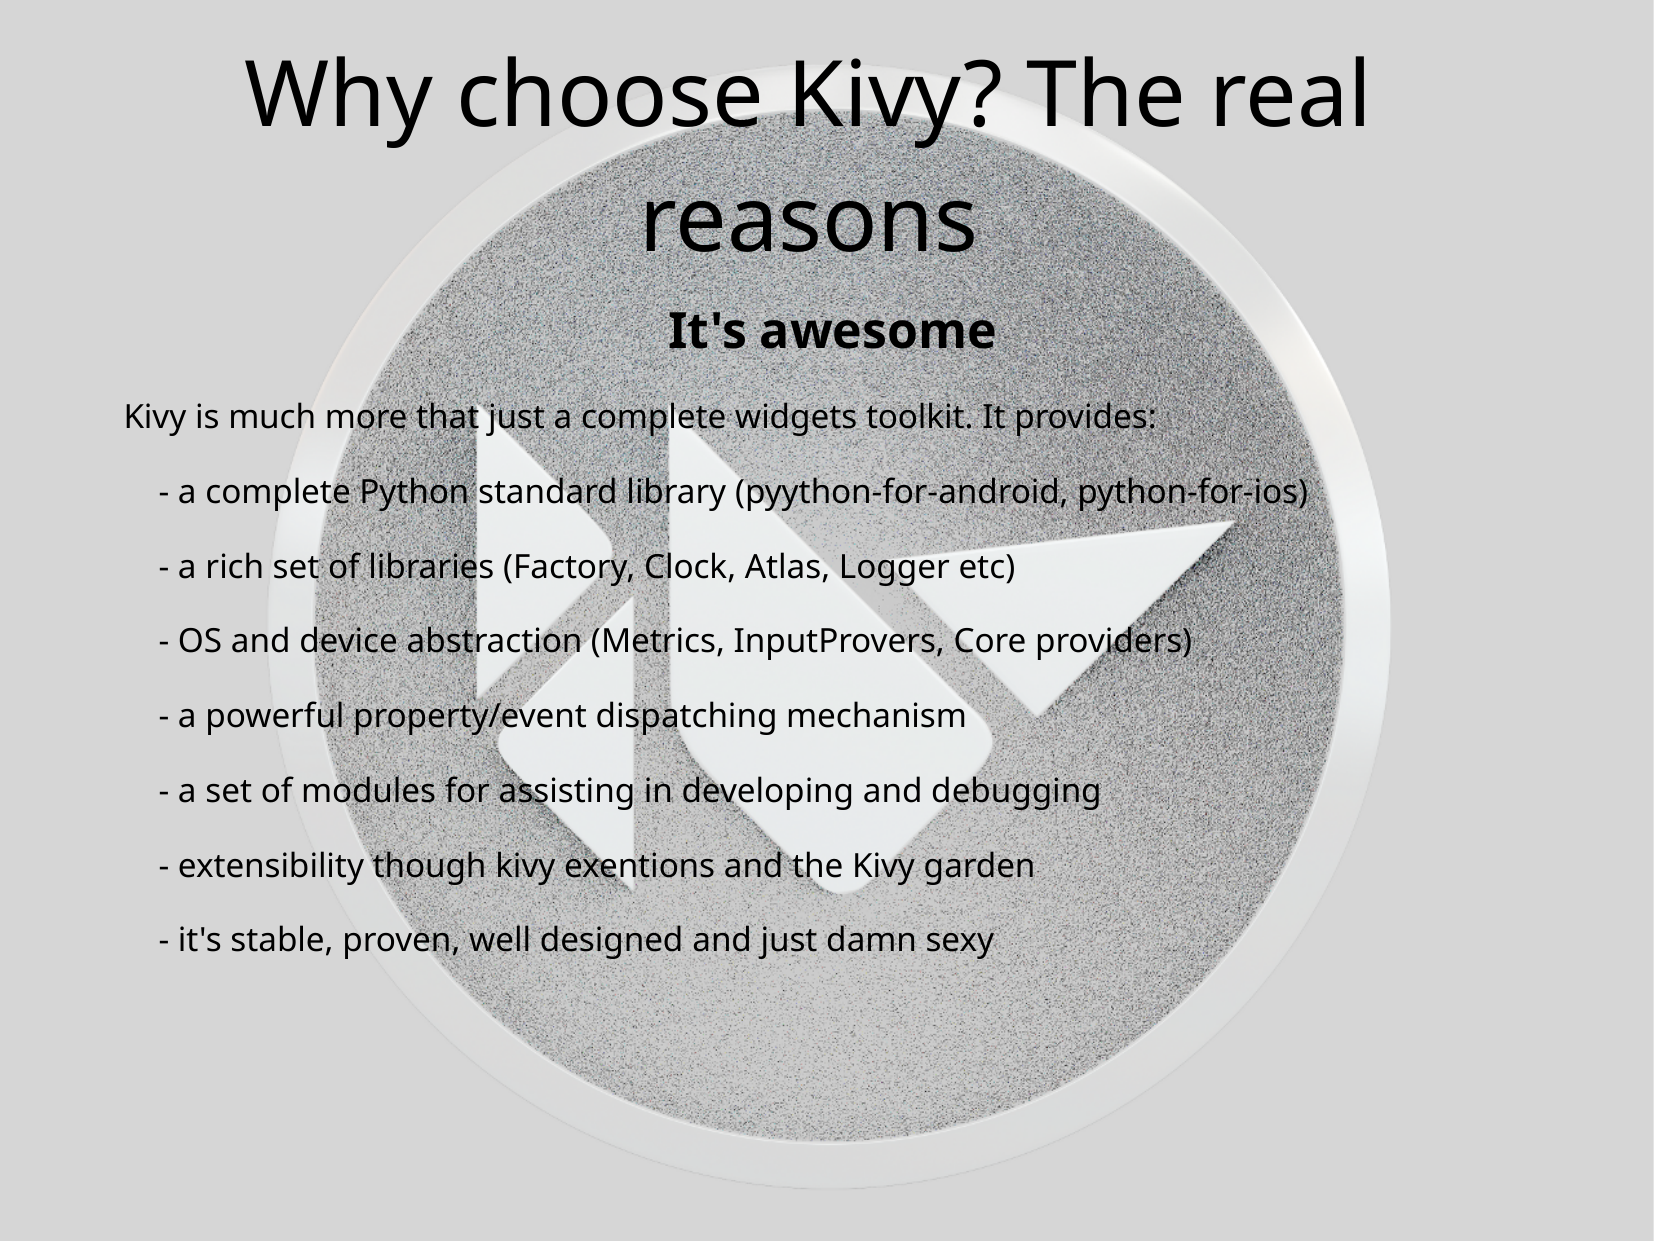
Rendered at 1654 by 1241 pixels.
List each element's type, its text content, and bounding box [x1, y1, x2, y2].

picture [0, 0, 1654, 1241]
title Why choose Kivy? The real reasons [82, 49, 1536, 257]
list It's awesome Kivy is much more that just a complete widgets toolkit. It provides: - a complete Python standard library (pyython-for-android, python-for-ios) - a rich set of libraries (Factory, Clock, Atlas, Logger etc) - OS and device abstraction (Metrics, InputProvers, Core providers) - a powerful property/event dispatching mechanism - a set of modules for assisting in developing and debugging - extensibility though kivy exentions and the Kivy garden - it's stable, proven, well designed and just damn sexy [88, 295, 1577, 1015]
